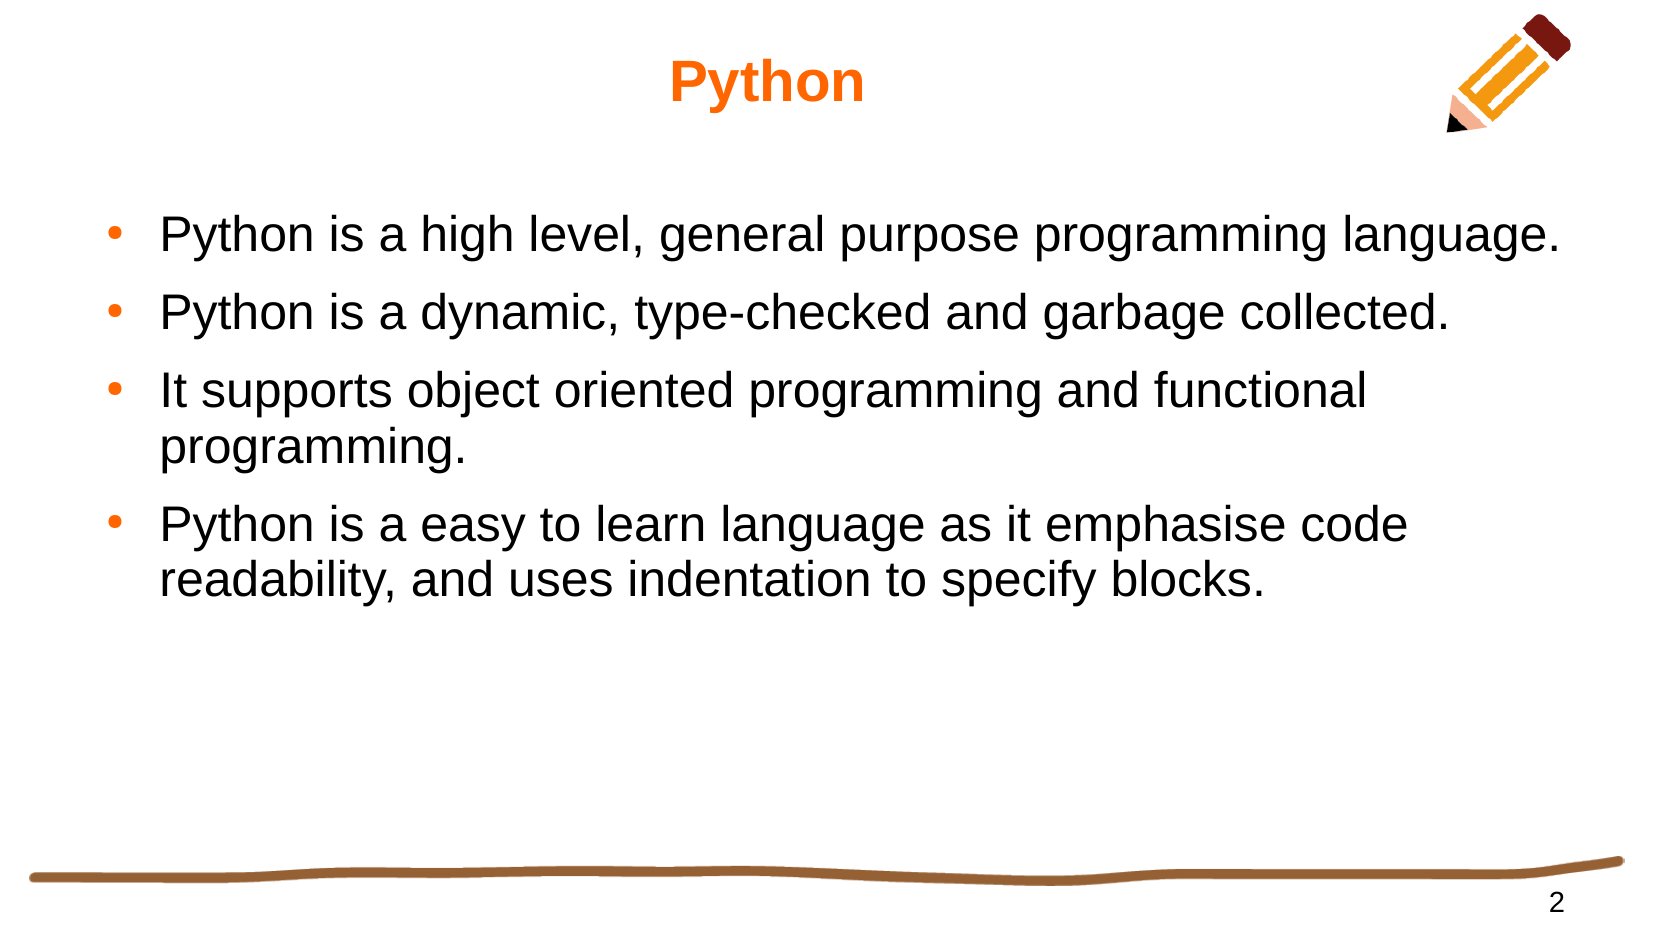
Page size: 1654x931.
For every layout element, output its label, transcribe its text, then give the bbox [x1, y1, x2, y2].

picture [1446, 14, 1571, 133]
title Python [88, 29, 1447, 133]
list Python is a high level, general purpose programming language. Python is a dynamic, type-checked and garbage collected. It supports object oriented programming and functional programming. Python is a easy to learn language as it emphasise code readability, and uses indentation to specify blocks. [88, 206, 1595, 857]
picture [29, 856, 1625, 886]
